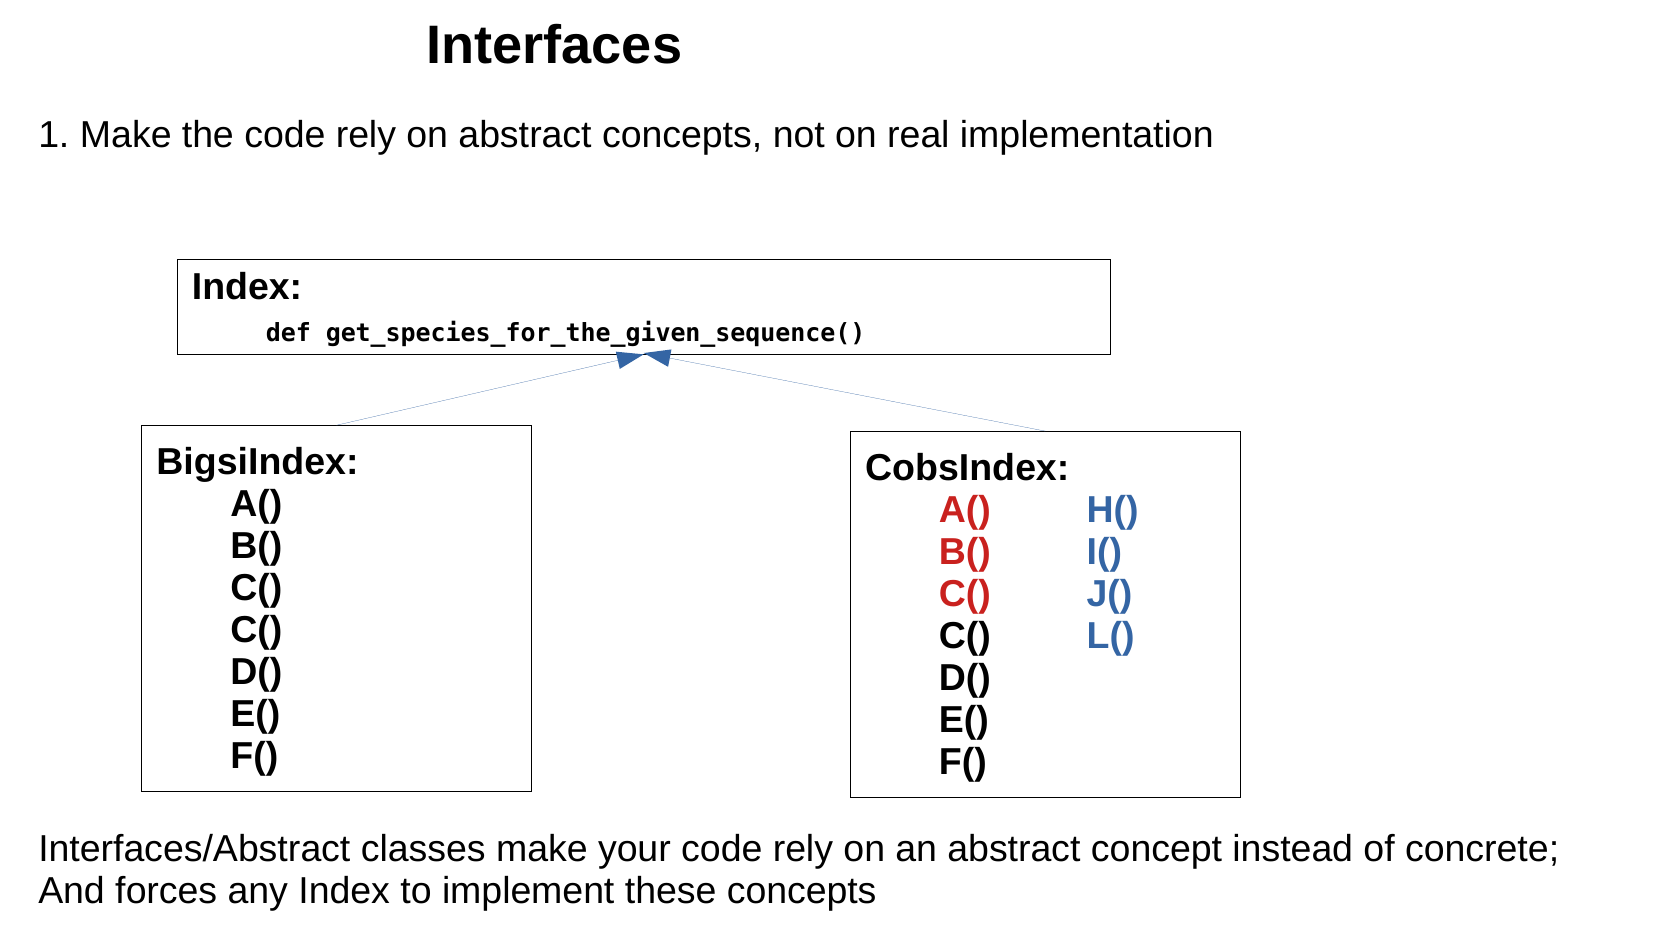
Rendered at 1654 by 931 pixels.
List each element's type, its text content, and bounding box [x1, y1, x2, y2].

text_box CobsIndex: A() H() B() I() C() J() C() L() D() E() F() [850, 431, 1241, 798]
text_box Index: def get_species_for_the_given_sequence() [177, 259, 1111, 355]
text_box Interfaces [411, 7, 698, 83]
text_box BigsiIndex: A() B() C() C() D() E() F() [141, 425, 532, 792]
text_box 1. Make the code rely on abstract concepts, not on real implementation Interfaces/Abstract classes make your code rely on an abstract concept instead of concrete; And forces any Index to implement these concepts [23, 106, 1607, 919]
